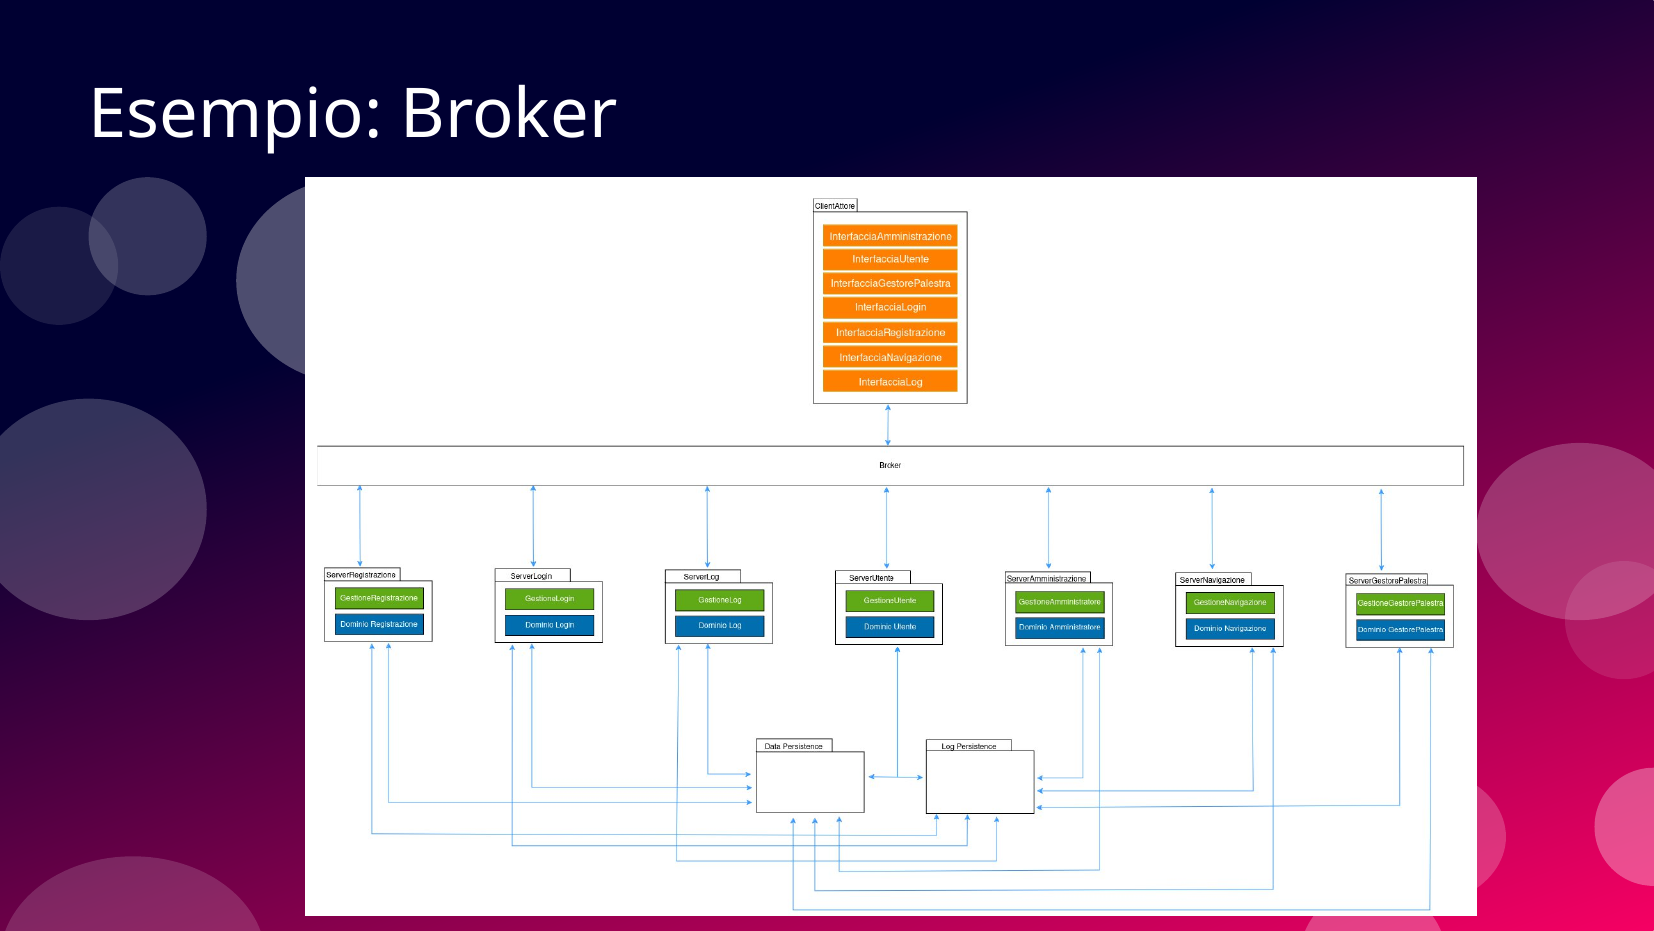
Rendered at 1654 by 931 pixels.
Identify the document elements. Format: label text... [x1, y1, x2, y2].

picture [305, 177, 1477, 916]
title Esempio: Broker [88, 29, 1565, 192]
